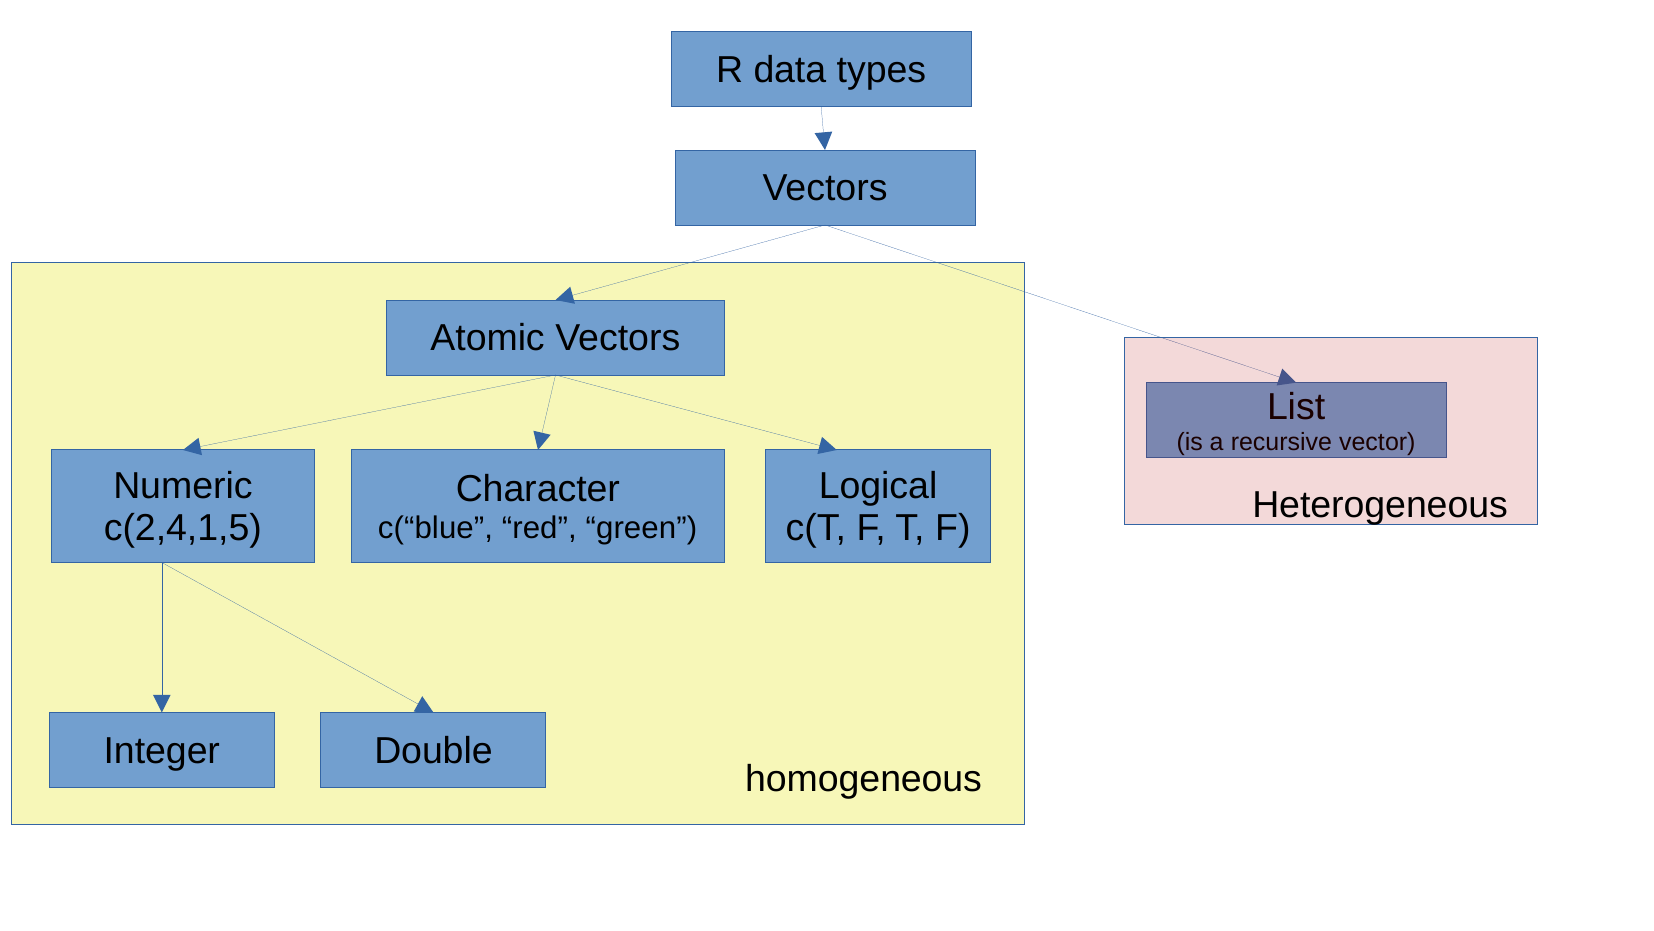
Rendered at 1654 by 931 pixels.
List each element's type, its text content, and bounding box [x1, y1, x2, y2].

text_box Integer [49, 712, 275, 788]
text_box Heterogeneous [1237, 475, 1524, 533]
text_box R data types [671, 31, 972, 107]
text_box Logical c(T, F, T, F) [765, 449, 991, 563]
text_box Double [320, 712, 546, 788]
text_box Numeric c(2,4,1,5) [51, 449, 315, 563]
text_box Atomic Vectors [386, 300, 725, 376]
text_box homogeneous [730, 750, 998, 807]
text_box [939, 262, 1025, 291]
text_box Vectors [675, 150, 976, 226]
text_box [1124, 337, 1538, 525]
text_box [11, 262, 1025, 825]
text_box Character c(“blue”, “red”, “green”) [351, 449, 725, 563]
